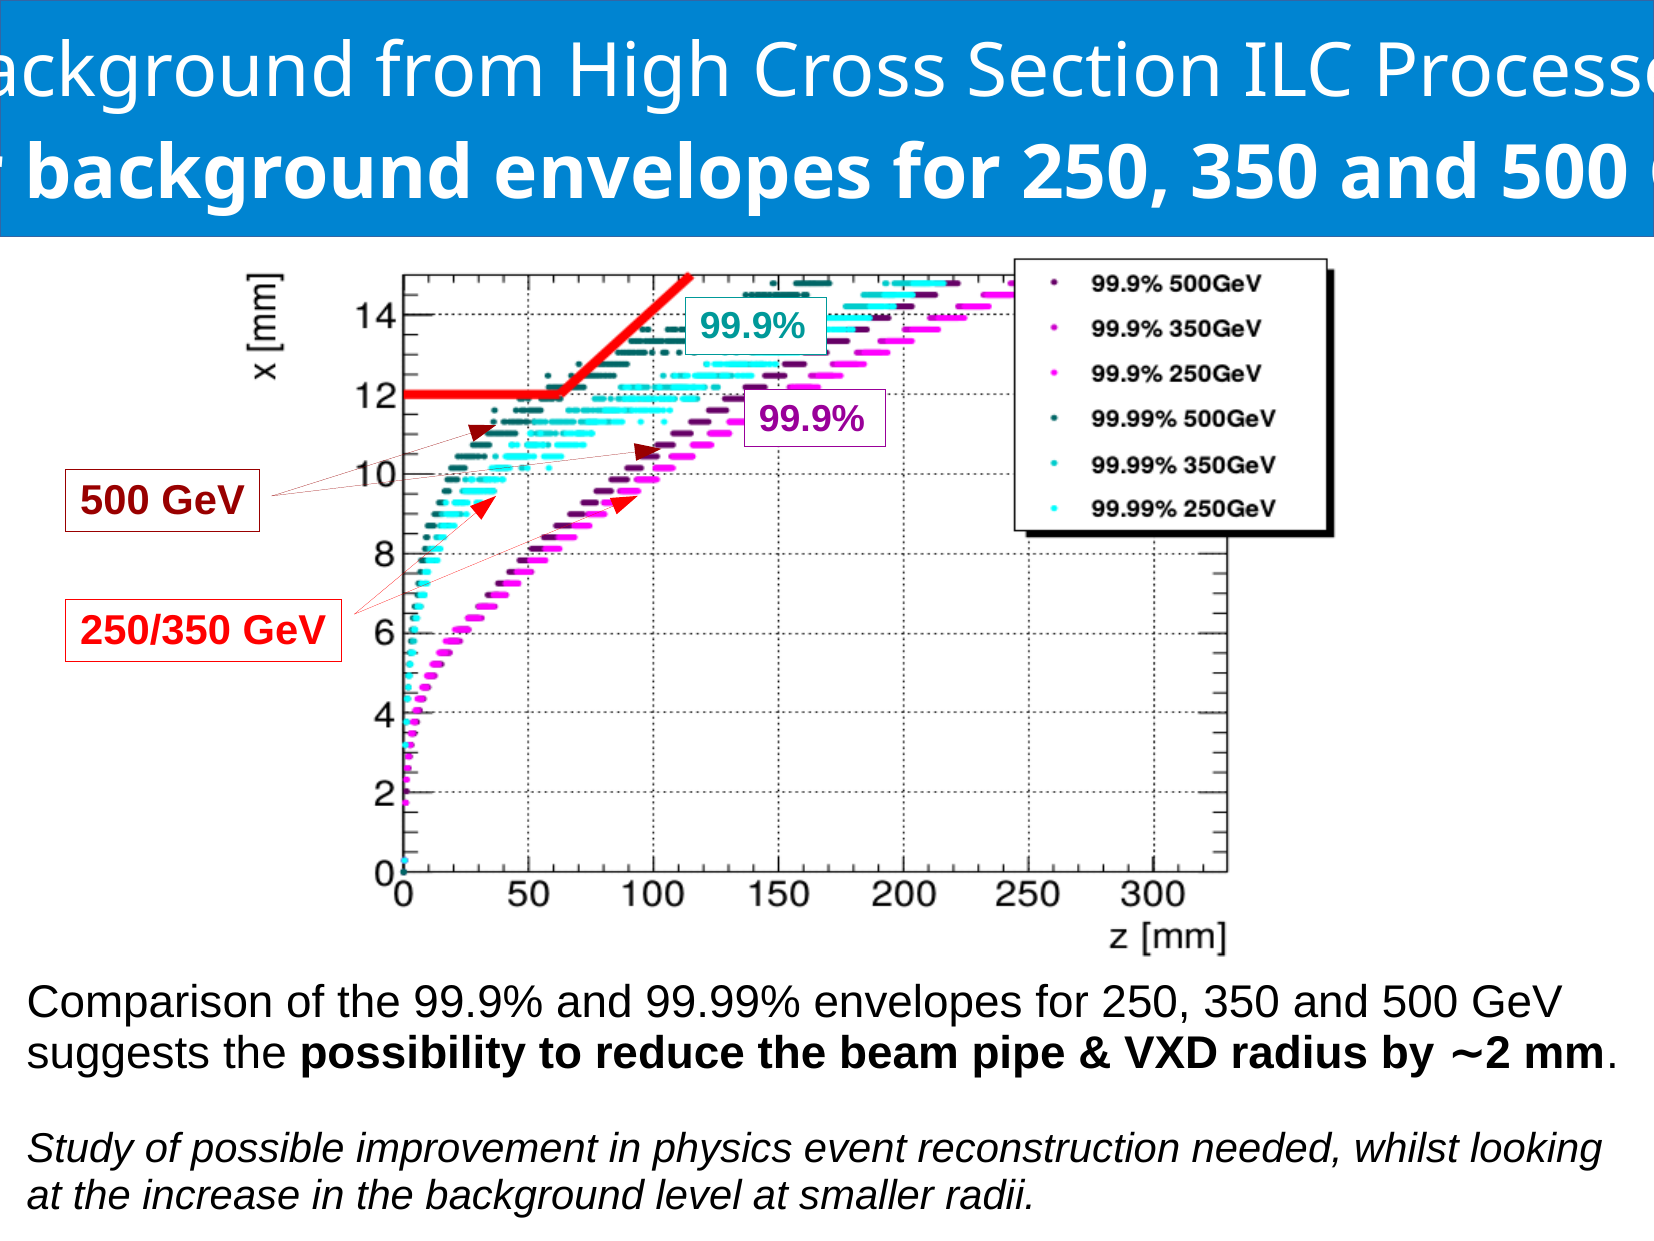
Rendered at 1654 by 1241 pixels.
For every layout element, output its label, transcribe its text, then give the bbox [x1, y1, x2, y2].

text_box 99.9% [744, 389, 886, 447]
picture [236, 247, 1347, 957]
text_box Comparison of the 99.9% and 99.99% envelopes for 250, 350 and 500 GeV suggests the possibility to reduce the beam pipe & VXD radius by ∼2 mm. Study of possible improvement in physics event reconstruction needed, whilst looking at the increase in the background level at smaller radii. [11, 968, 1642, 1227]
text_box 500 GeV [65, 469, 260, 532]
text_box 250/350 GeV [65, 599, 342, 662]
text_box 99.9% [685, 297, 827, 355]
text_box Background from High Cross Section ILC Processes Pair background envelopes for 250, 350 and 500 GeV [0, 0, 1654, 237]
